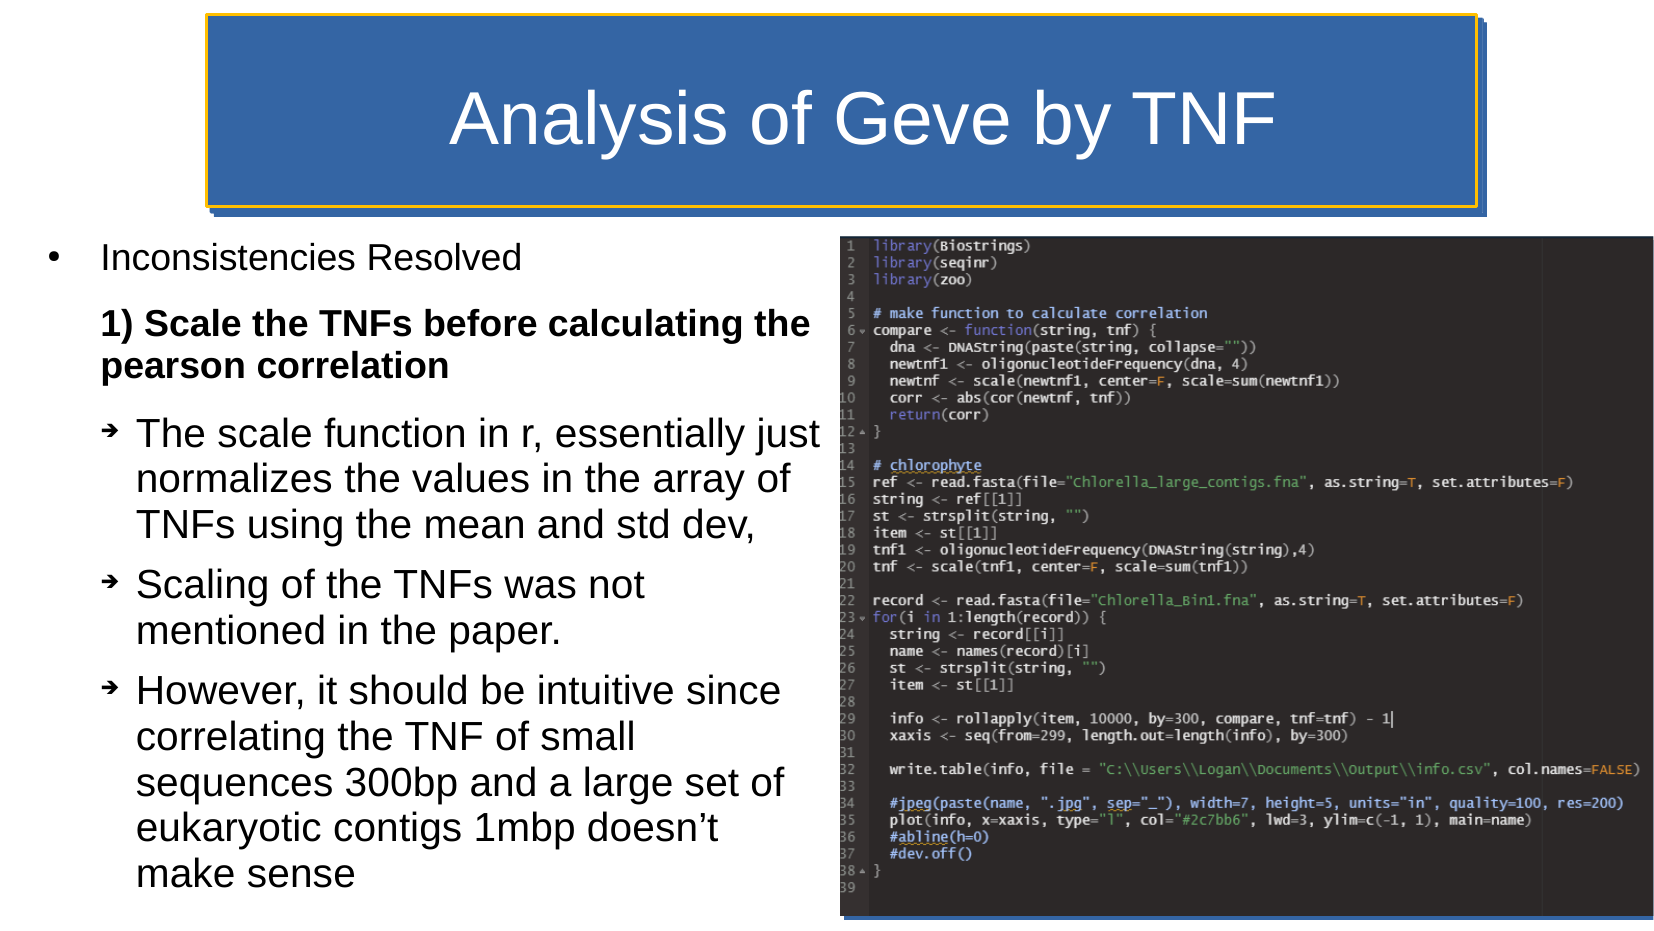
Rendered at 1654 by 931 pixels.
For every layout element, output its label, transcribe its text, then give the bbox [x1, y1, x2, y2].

title Analysis of Geve by TNF [277, 44, 1430, 192]
list Inconsistencies Resolved 1) Scale the TNFs before calculating the pearson correlation The scale function in r, essentially just normalizes the values in the array of TNFs using the mean and std dev, Scaling of the TNFs was not mentioned in the paper. However, it should be intuitive since correlating the TNF of small sequences 300bp and a large set of eukaryotic contigs 1mbp doesn’t make sense [29, 236, 827, 916]
picture [840, 236, 1654, 916]
